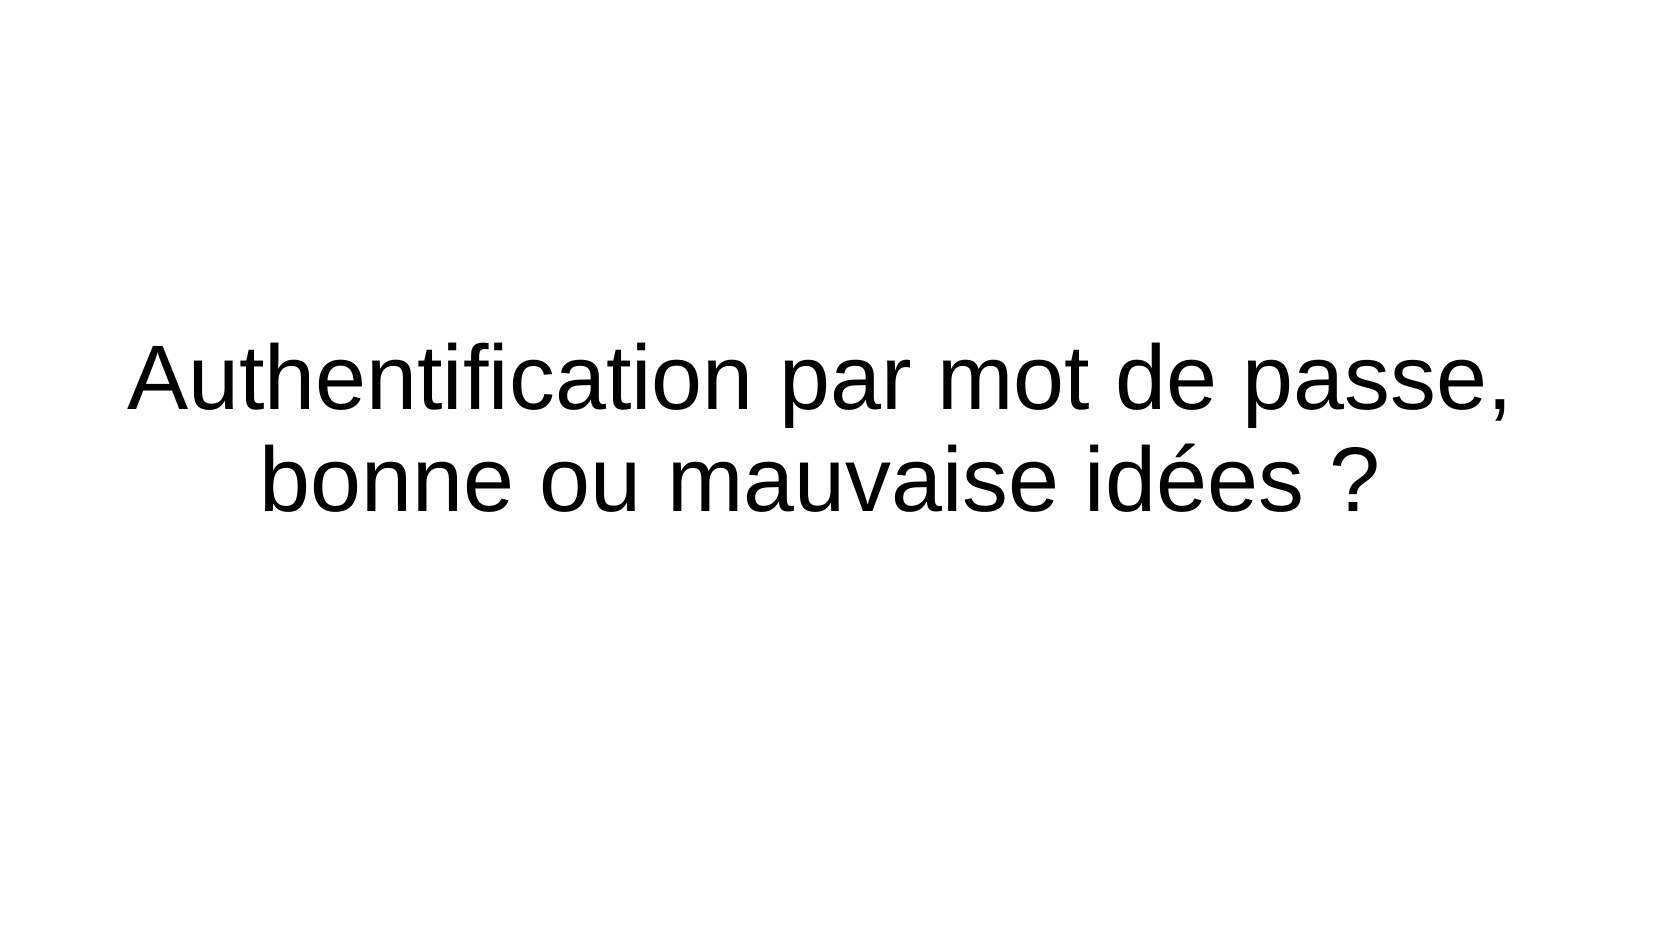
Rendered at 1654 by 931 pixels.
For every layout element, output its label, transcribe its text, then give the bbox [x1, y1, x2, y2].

title Authentification par mot de passe, bonne ou mauvaise idées ? [76, 326, 1565, 532]
